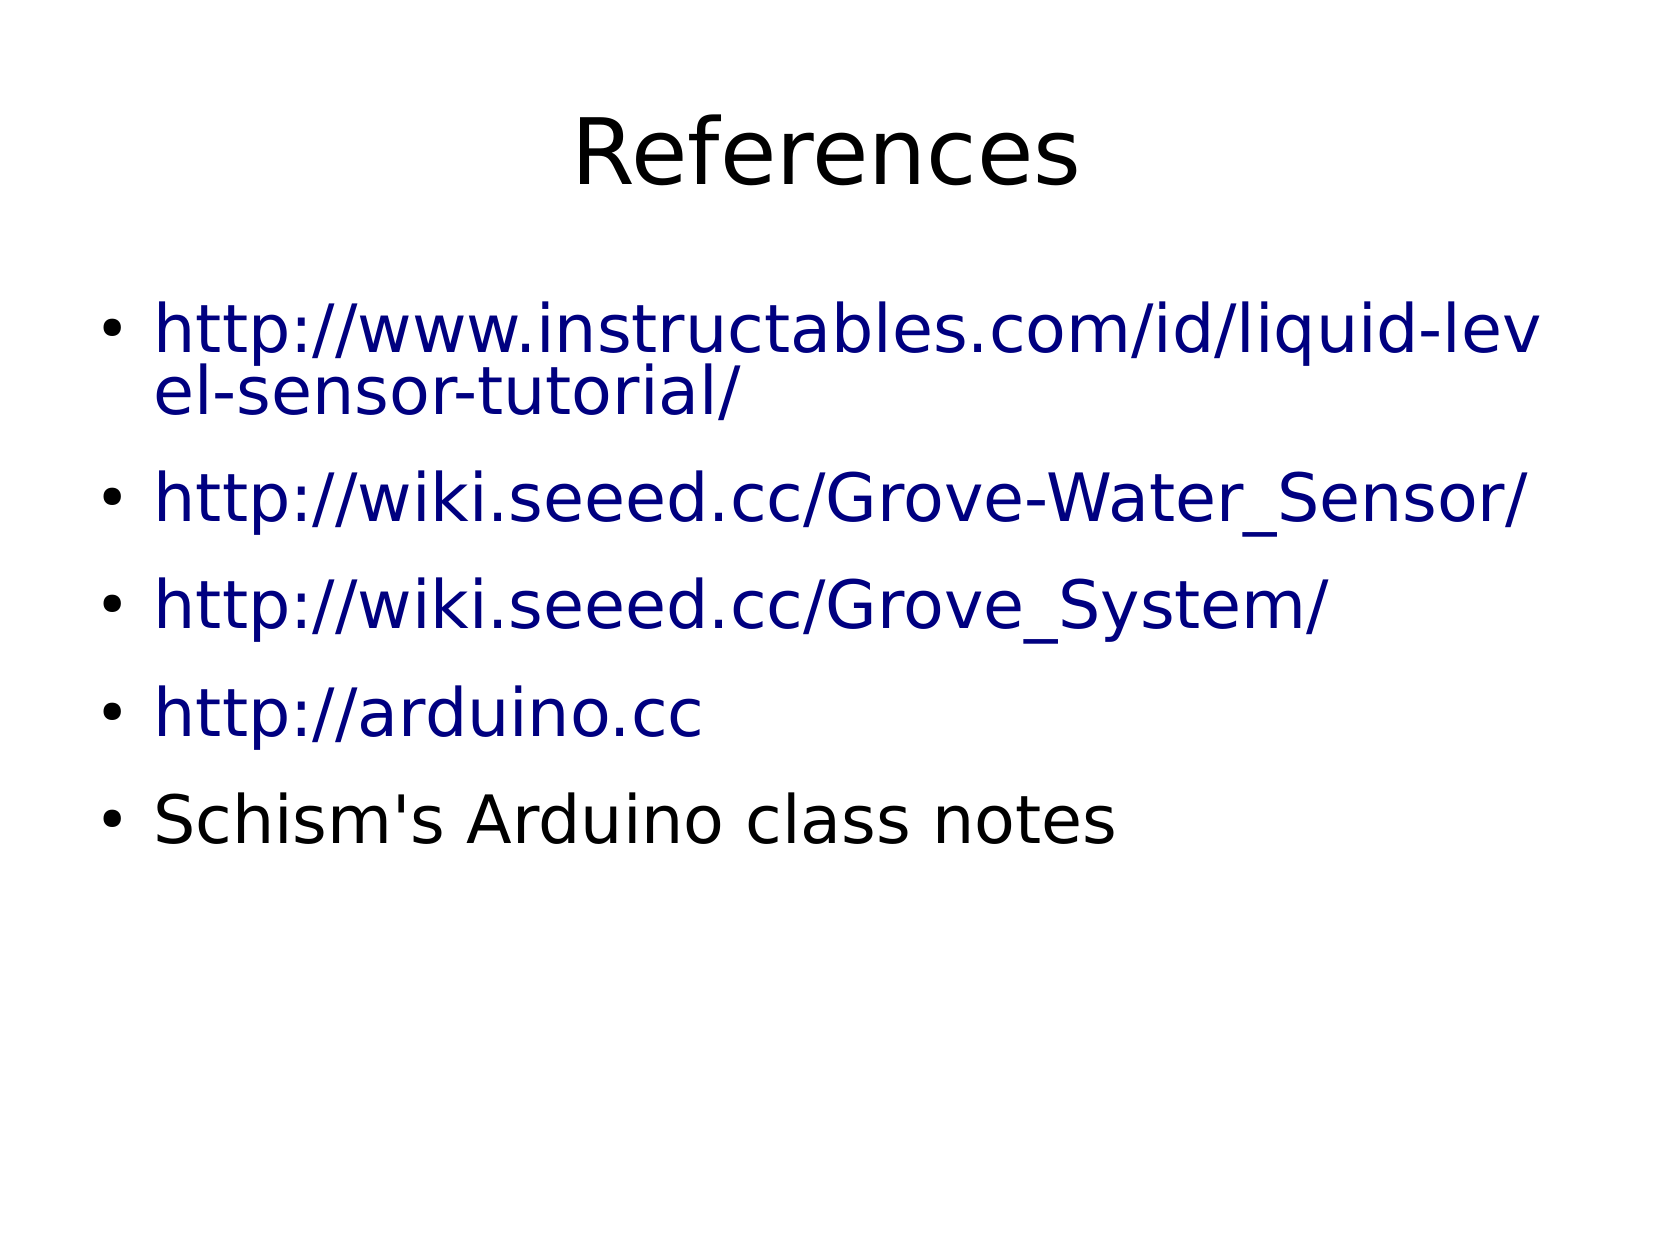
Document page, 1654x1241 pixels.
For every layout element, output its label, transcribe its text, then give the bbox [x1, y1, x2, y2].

list http://www.instructables.com/id/liquid-level-sensor-tutorial/ http://wiki.seeed.cc/Grove-Water_Sensor/ http://wiki.seeed.cc/Grove_System/ http://arduino.cc Schism's Arduino class notes [82, 290, 1571, 1010]
title References [82, 49, 1571, 257]
